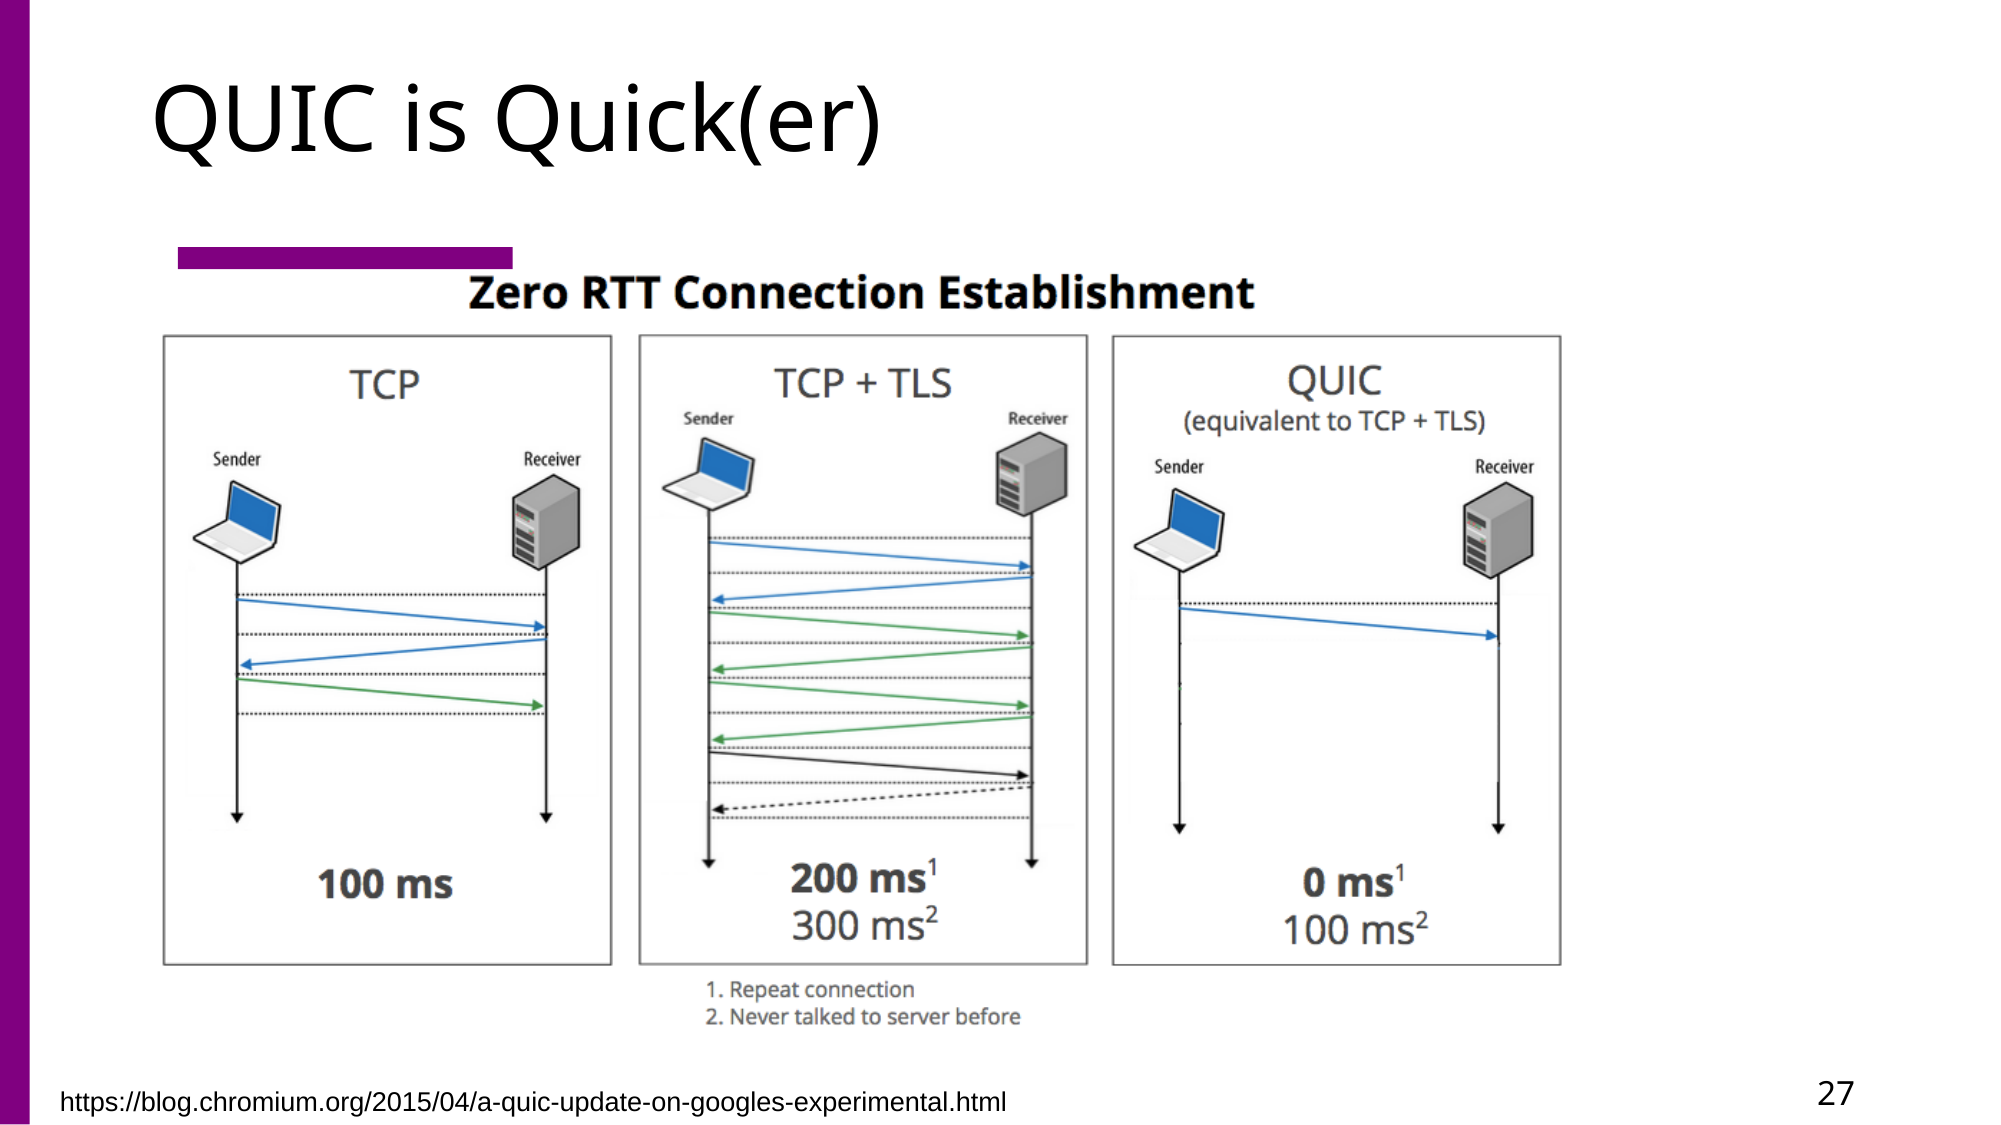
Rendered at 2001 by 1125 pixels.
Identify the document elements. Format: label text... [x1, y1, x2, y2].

text_box https://blog.chromium.org/2015/04/a-quic-update-on-googles-experimental.html [45, 1079, 1321, 1125]
title QUIC is Quick(er) [99, 29, 1801, 201]
picture [150, 270, 1579, 1039]
